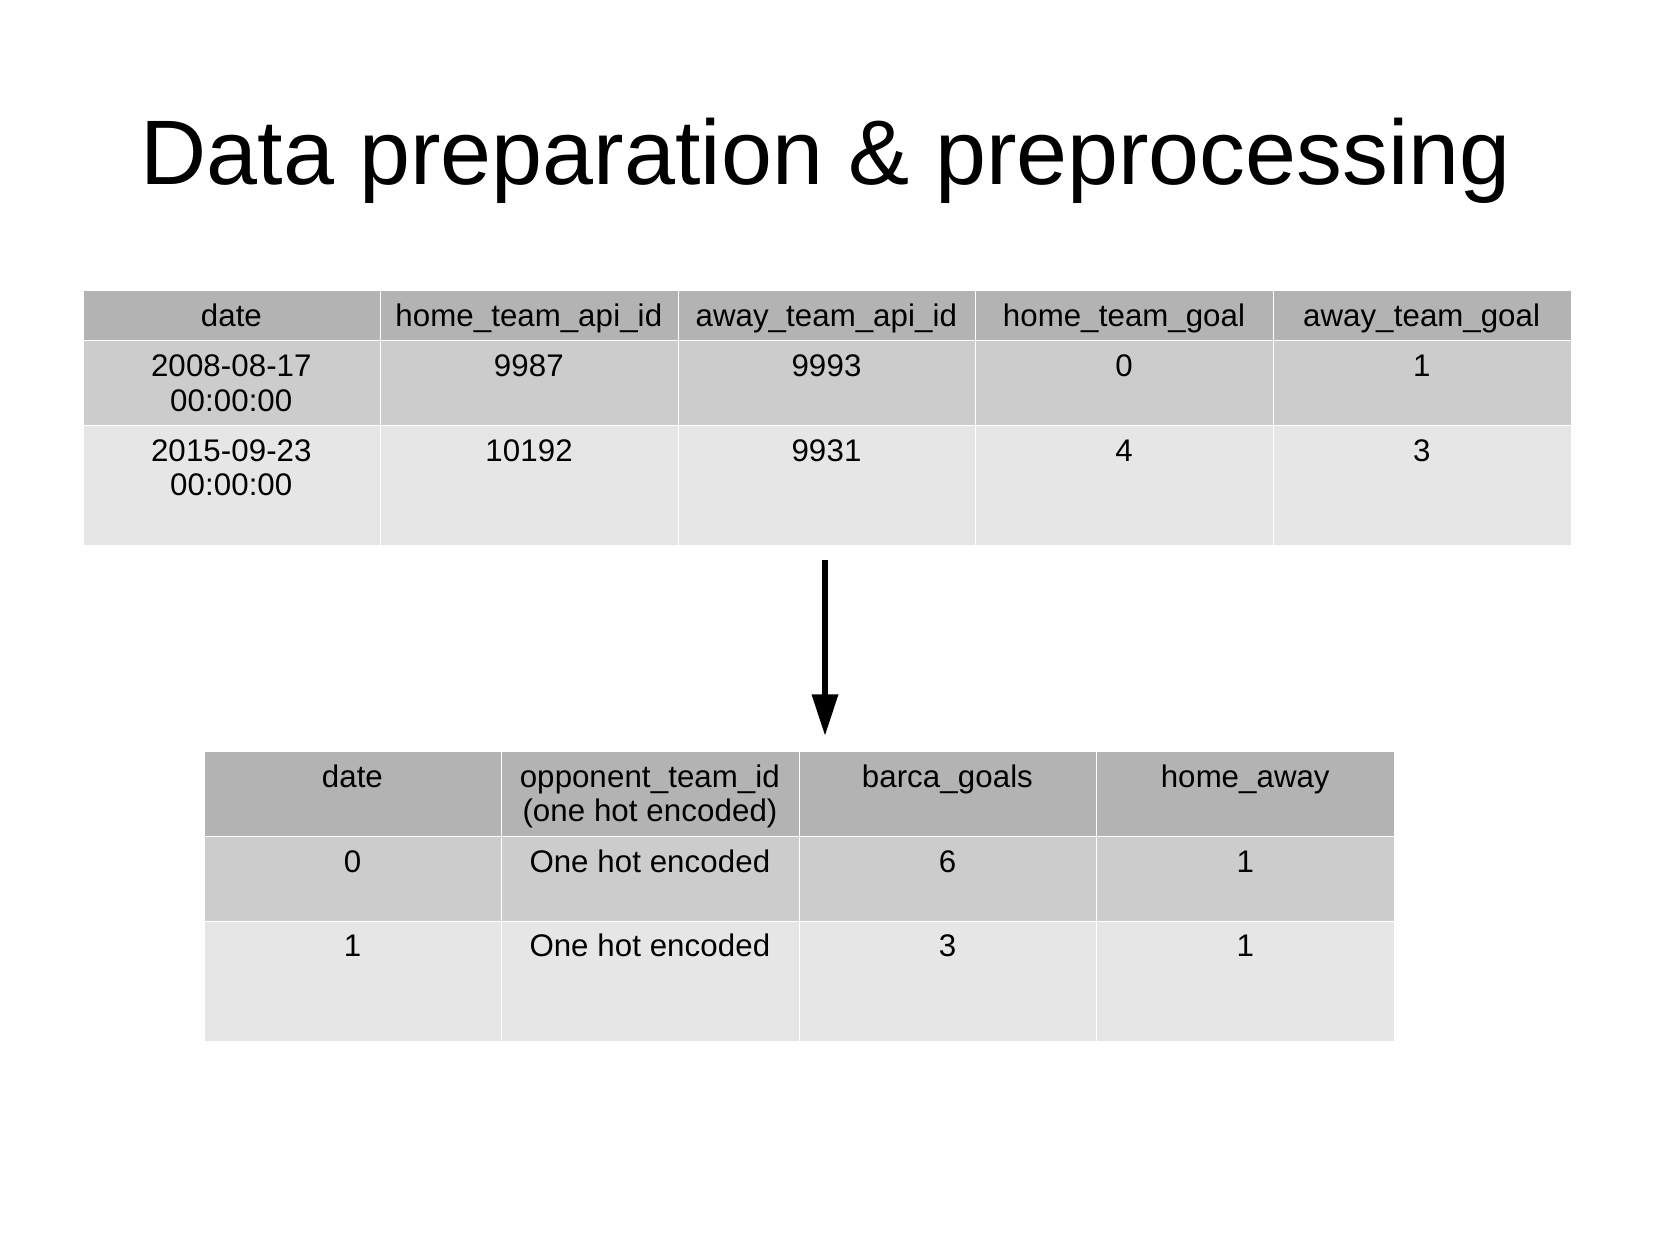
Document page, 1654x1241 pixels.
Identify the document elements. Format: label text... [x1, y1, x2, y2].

table_header away_team_api_id [679, 291, 975, 340]
table_header home_team_api_id [381, 291, 678, 340]
table_cell 6 [800, 837, 1096, 921]
table_header barca_goals [800, 752, 1096, 836]
table_cell 9987 [381, 341, 678, 425]
title Data preparation & preprocessing [82, 49, 1571, 257]
table_cell One hot encoded [502, 837, 799, 921]
table_cell 10192 [381, 426, 678, 545]
table_cell 1 [1097, 837, 1394, 921]
table_cell 9993 [679, 341, 975, 425]
table_cell One hot encoded [502, 922, 799, 1041]
table_header date [84, 291, 380, 340]
table_cell 3 [1274, 426, 1571, 545]
table_cell 3 [800, 922, 1096, 1041]
table_cell 4 [976, 426, 1273, 545]
table_header opponent_team_id(one hot encoded) [502, 752, 799, 836]
table_cell 1 [1097, 922, 1394, 1041]
table_cell 1 [1274, 341, 1571, 425]
table_header home_away [1097, 752, 1394, 836]
table_cell 2008-08-17 00:00:00 [84, 341, 380, 425]
table_header home_team_goal [976, 291, 1273, 340]
table_cell 0 [205, 837, 501, 921]
table_cell 0 [976, 341, 1273, 425]
table_cell 9931 [679, 426, 975, 545]
table_cell 1 [205, 922, 501, 1041]
table_cell 2015-09-23 00:00:00 [84, 426, 380, 545]
table_header date [205, 752, 501, 836]
table_header away_team_goal [1274, 291, 1571, 340]
